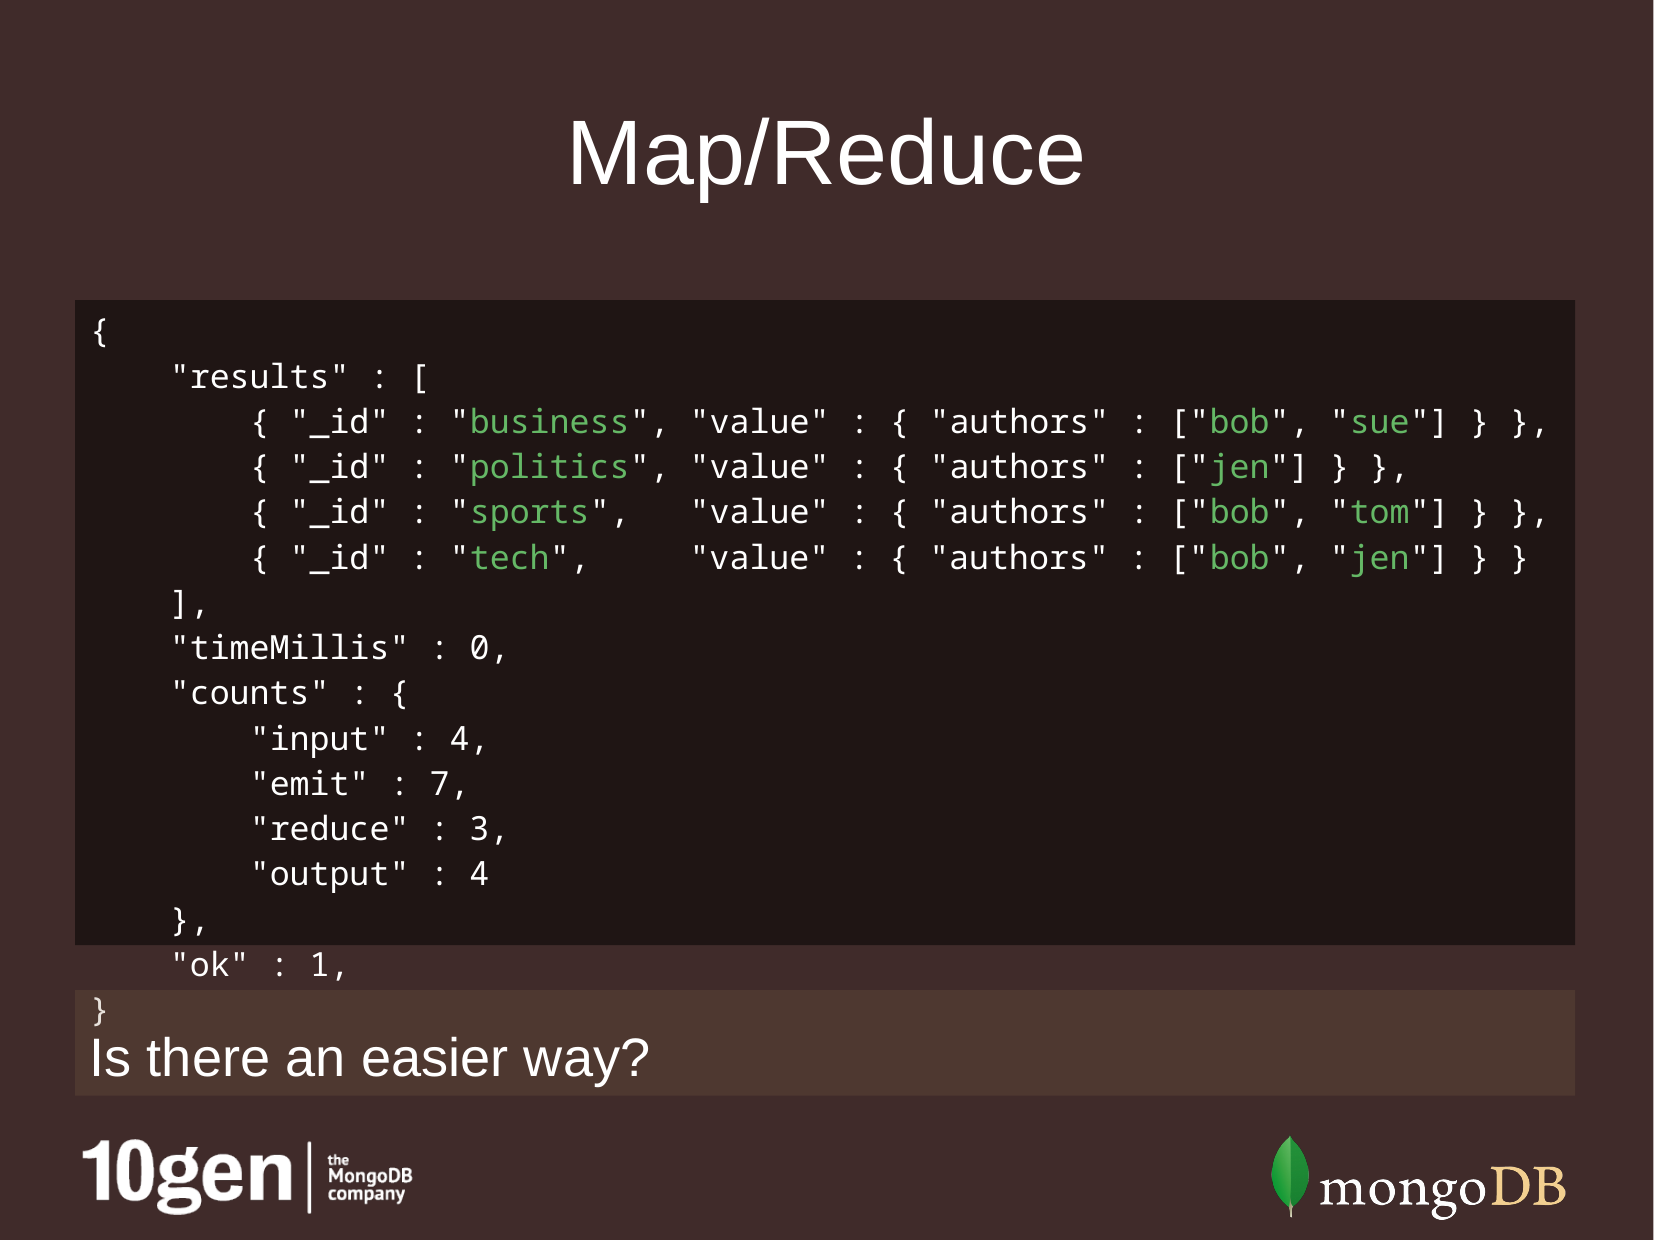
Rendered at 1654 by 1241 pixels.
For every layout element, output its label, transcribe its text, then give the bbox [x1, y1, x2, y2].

picture [1260, 1124, 1576, 1230]
picture [82, 1139, 413, 1215]
title Map/Reduce [82, 49, 1571, 257]
text_box Is there an easier way? [75, 990, 1576, 1066]
text_box { "results" : [ { "_id" : "business", "value" : { "authors" : ["bob", "sue"] } }, { "_id" : "politics", "value" : { "authors" : ["jen"] } }, { "_id" : "sports", "value" : { "authors" : ["bob", "tom"] } }, { "_id" : "tech", "value" : { "authors" : ["bob", "jen"] } } ], "timeMillis" : 0, "counts" : { "input" : 4, "emit" : 7, "reduce" : 3, "output" : 4 }, "ok" : 1, } [75, 300, 1576, 946]
